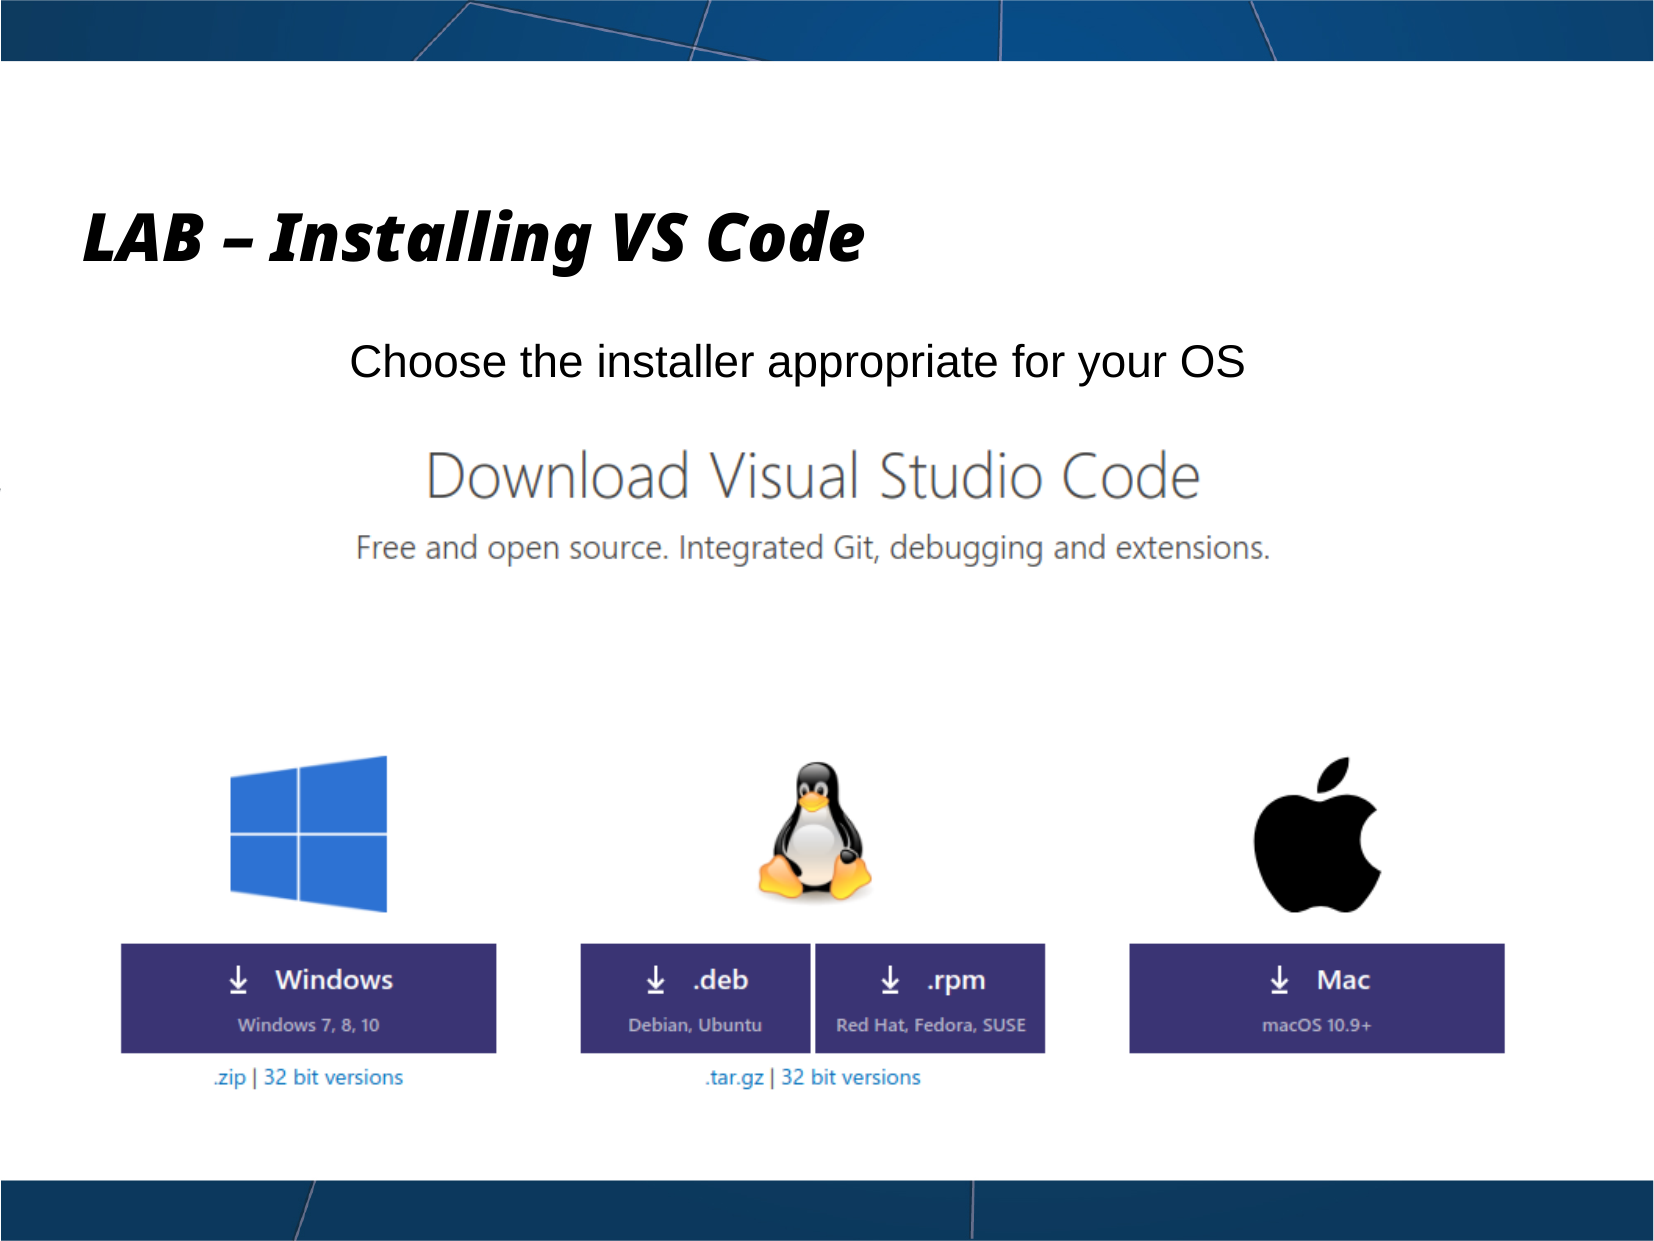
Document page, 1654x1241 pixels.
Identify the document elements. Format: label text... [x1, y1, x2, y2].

title LAB – Installing VS Code [82, 139, 1571, 332]
list Choose the installer appropriate for your OS [349, 335, 1276, 388]
picture [0, 0, 1654, 1241]
